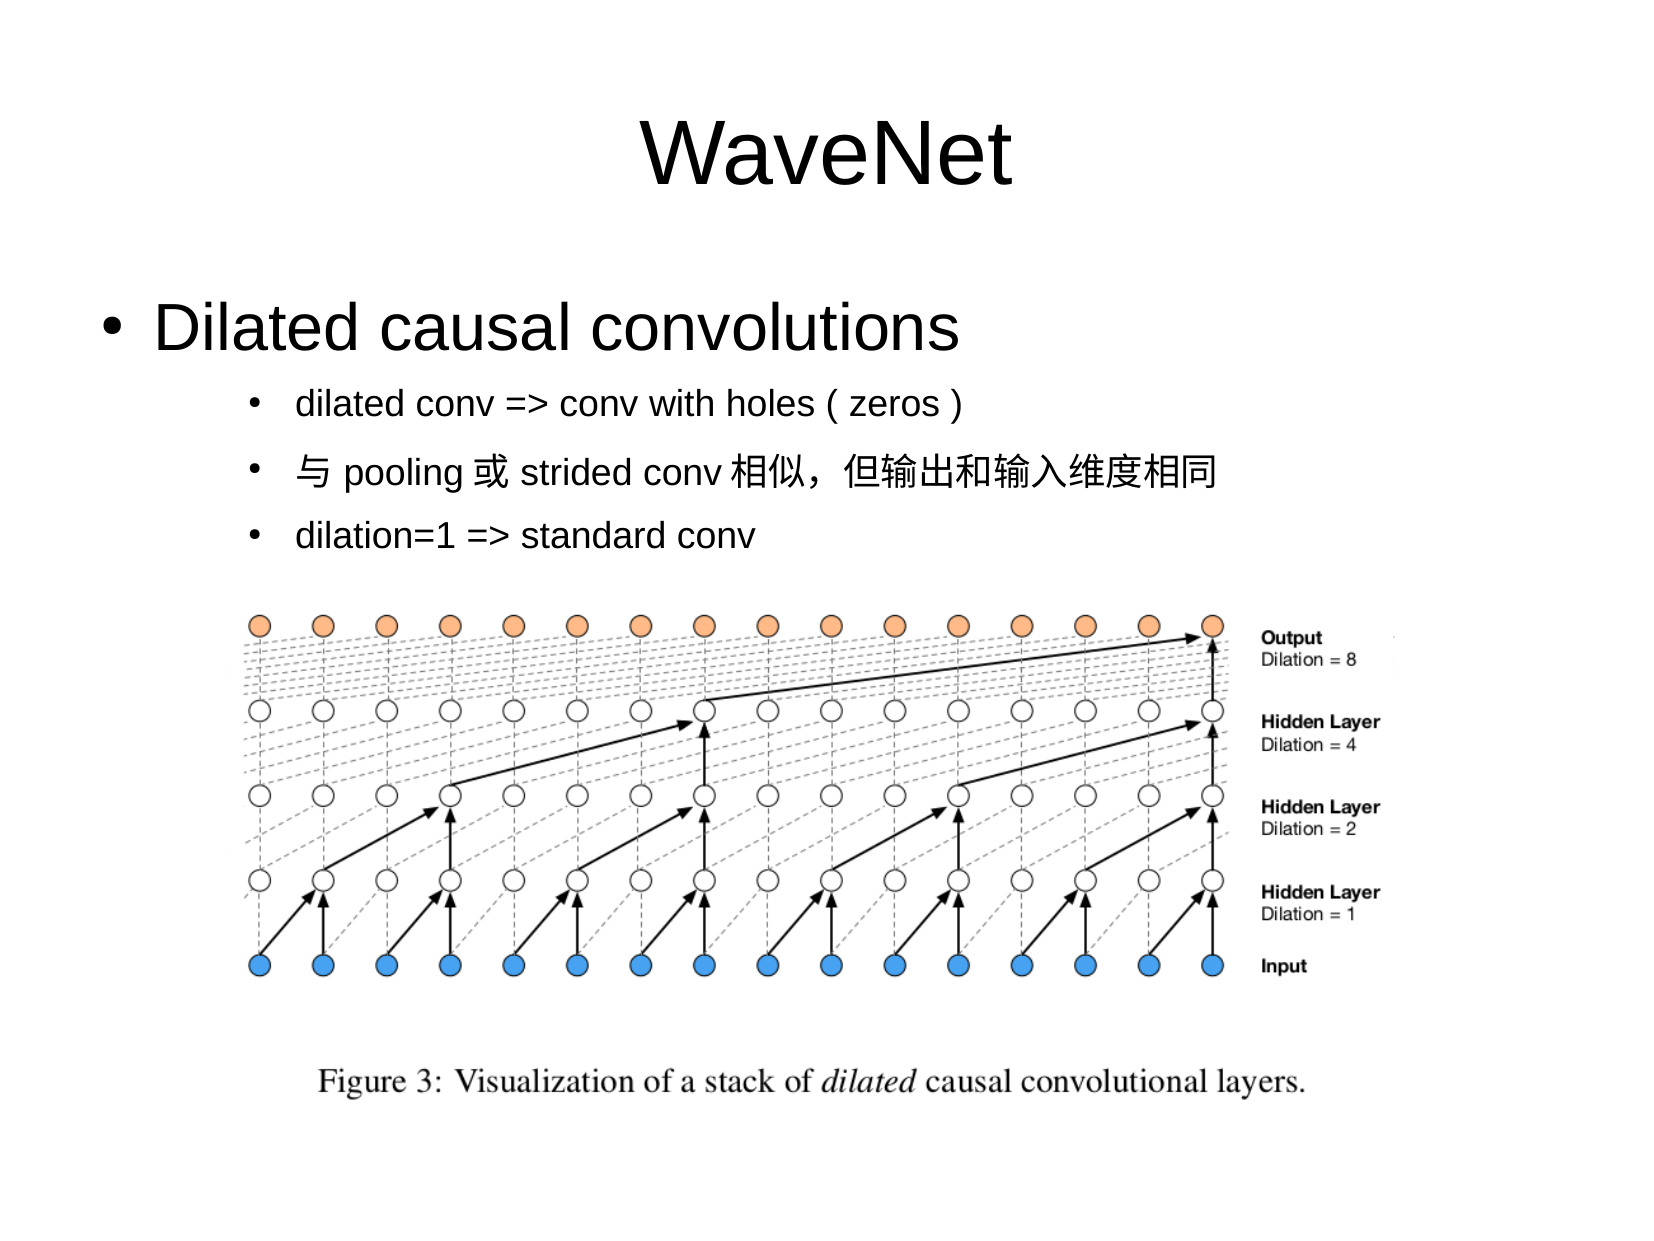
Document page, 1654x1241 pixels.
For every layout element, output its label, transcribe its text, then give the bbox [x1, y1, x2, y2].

picture [219, 587, 1420, 1129]
list Dilated causal convolutions dilated conv => conv with holes ( zeros ) 与pooling或strided conv相似，但输出和输入维度相同 dilation=1 => standard conv [82, 290, 1571, 1010]
title WaveNet [82, 49, 1571, 257]
